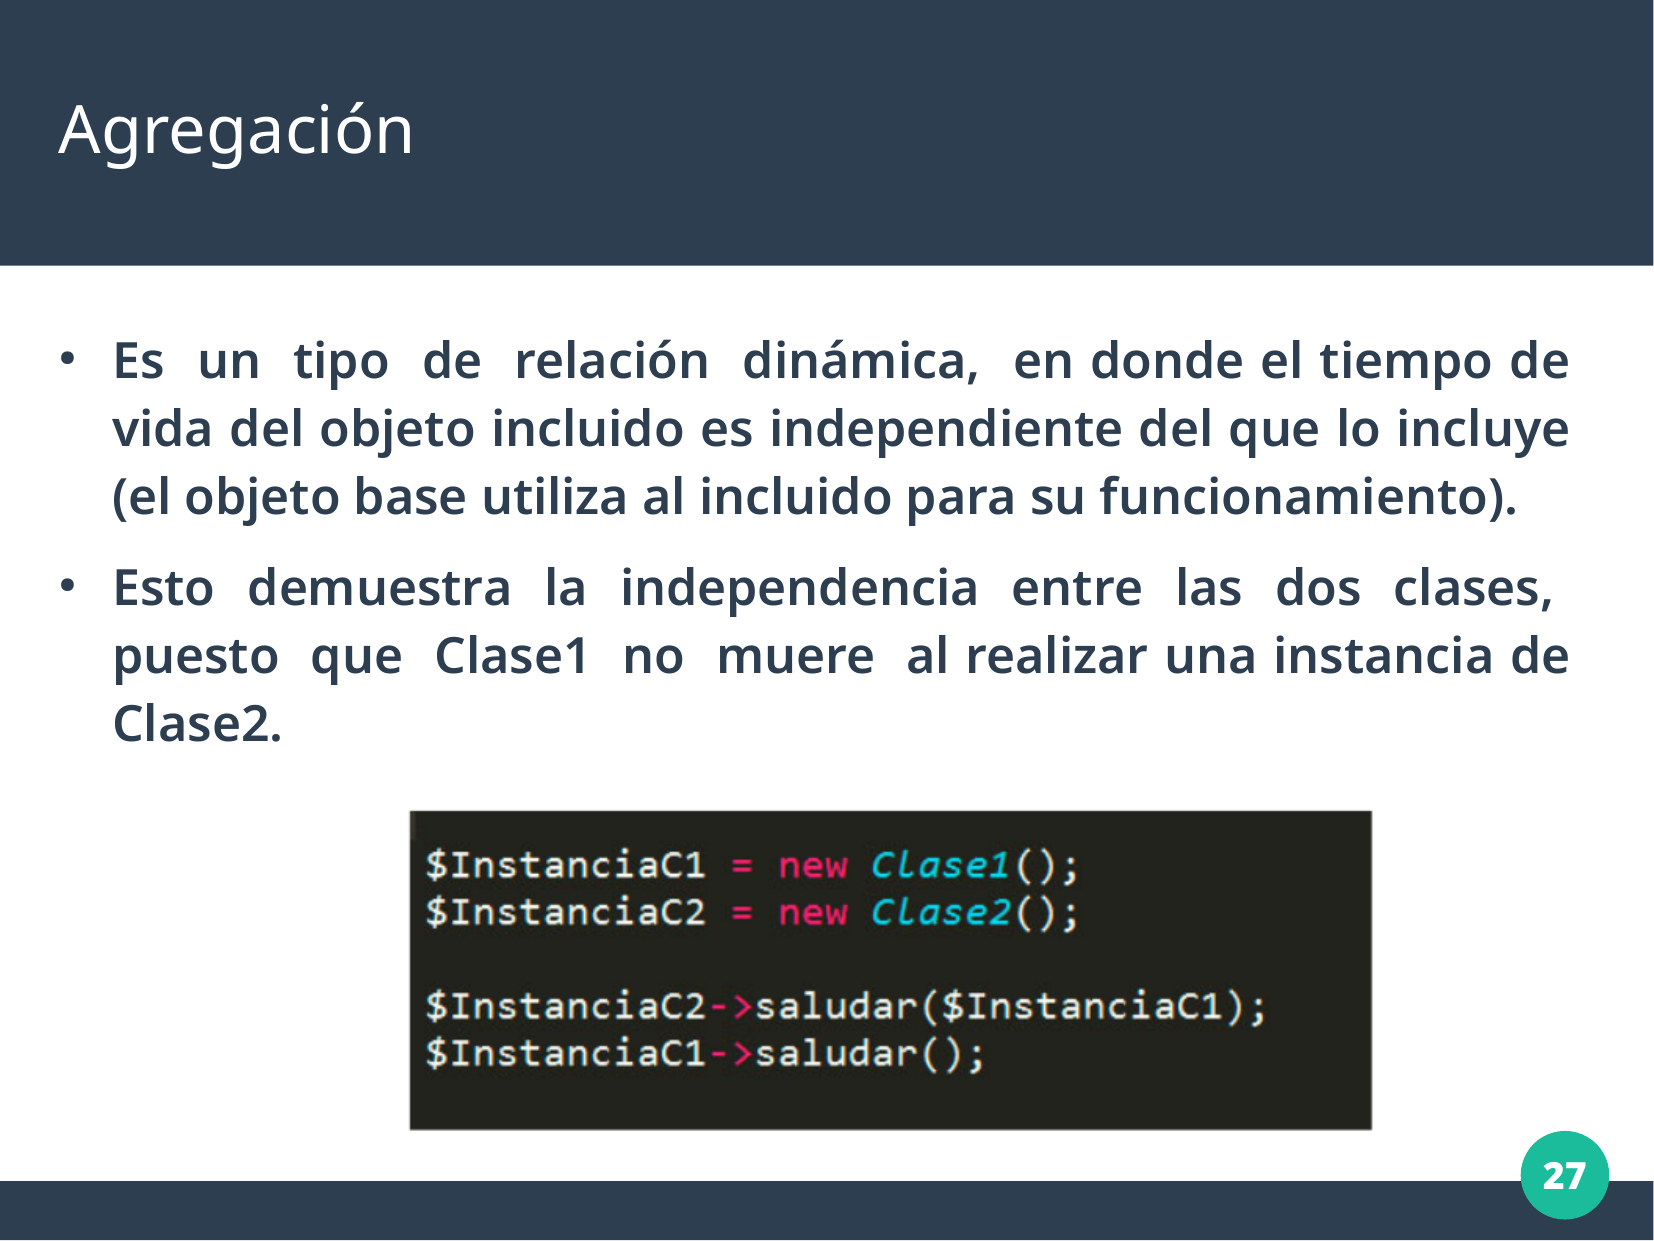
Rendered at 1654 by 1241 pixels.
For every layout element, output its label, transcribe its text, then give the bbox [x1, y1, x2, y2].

picture [401, 805, 1382, 1134]
list Es un tipo de relación dinámica, en donde el tiempo de vida del objeto incluido es independiente del que lo incluye (el objeto base utiliza al incluido para su funcionamiento). Esto demuestra la independencia entre las dos clases, puesto que Clase1 no muere al realizar una instancia de Clase2. [59, 324, 1571, 827]
title Agregación [59, 49, 1595, 207]
